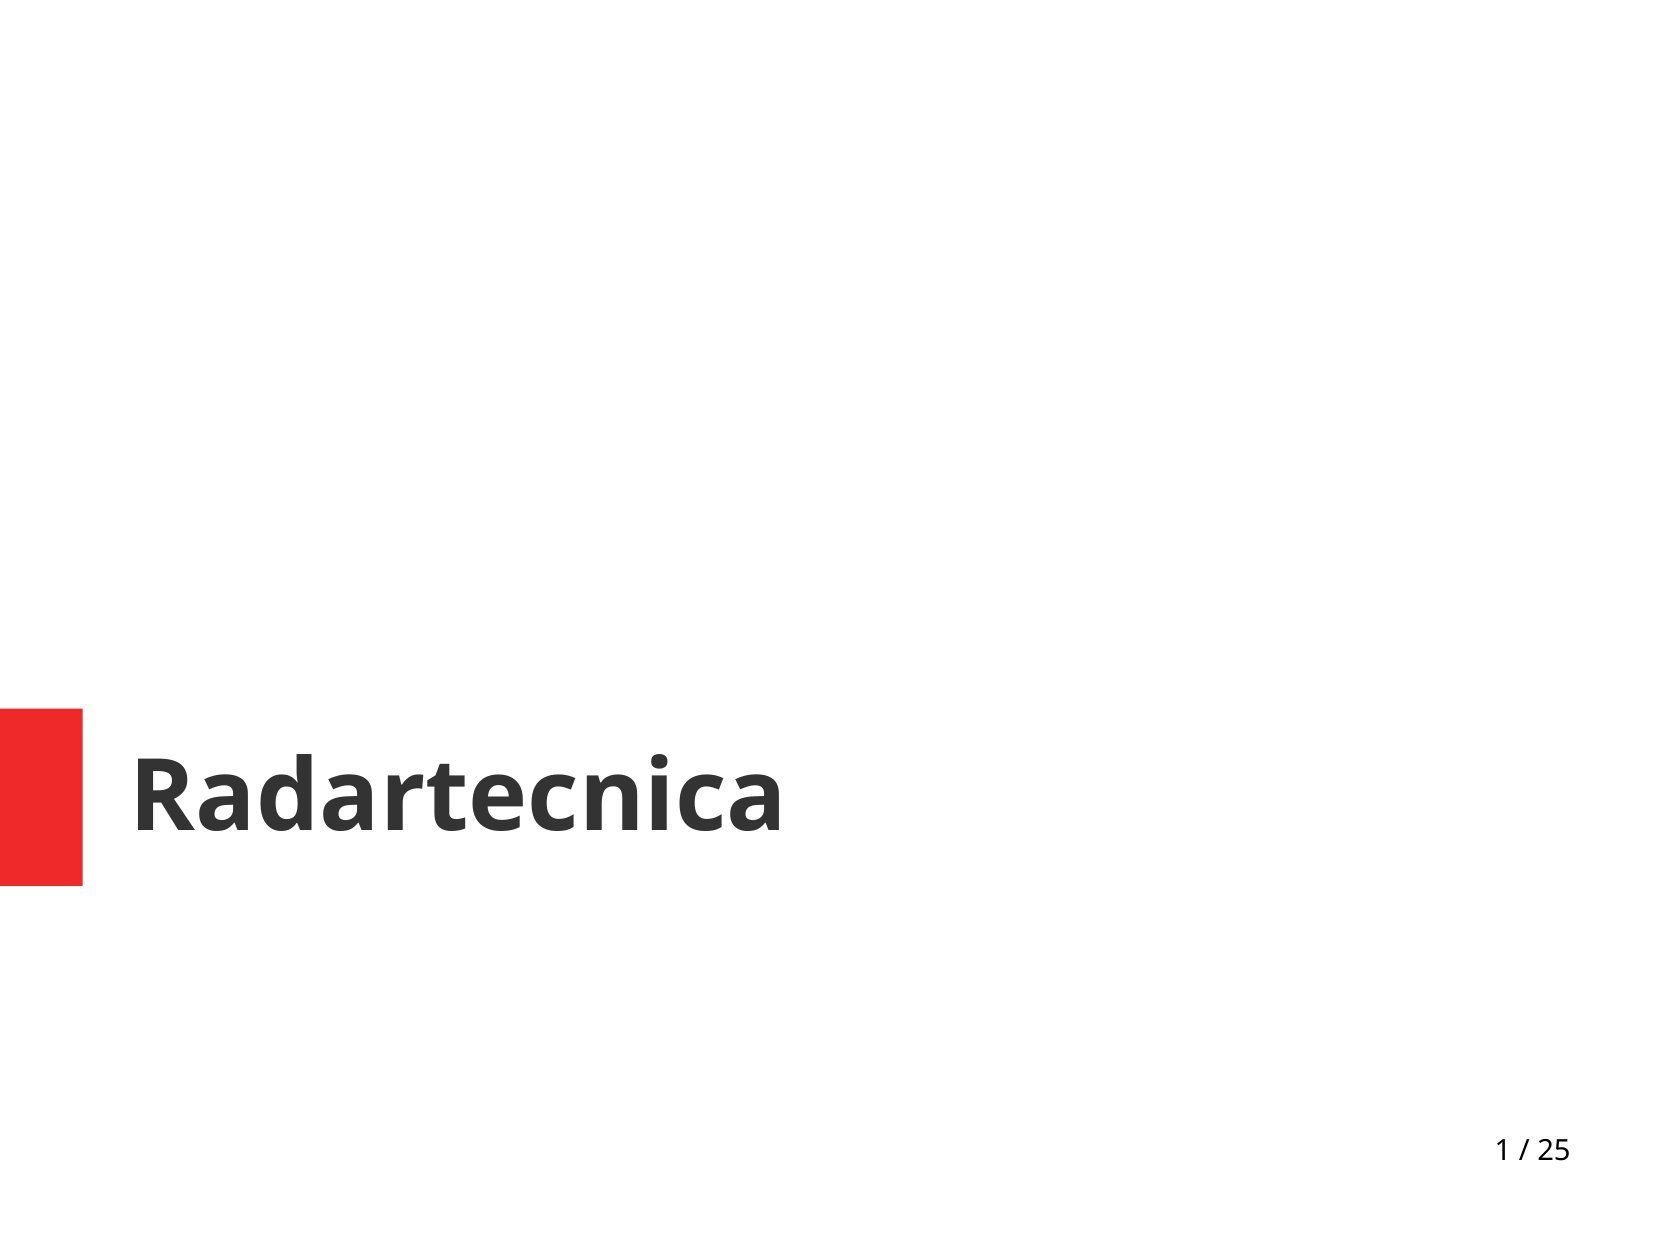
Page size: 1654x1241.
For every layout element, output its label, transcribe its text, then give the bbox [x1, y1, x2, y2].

title Radartecnica [129, 655, 1536, 928]
